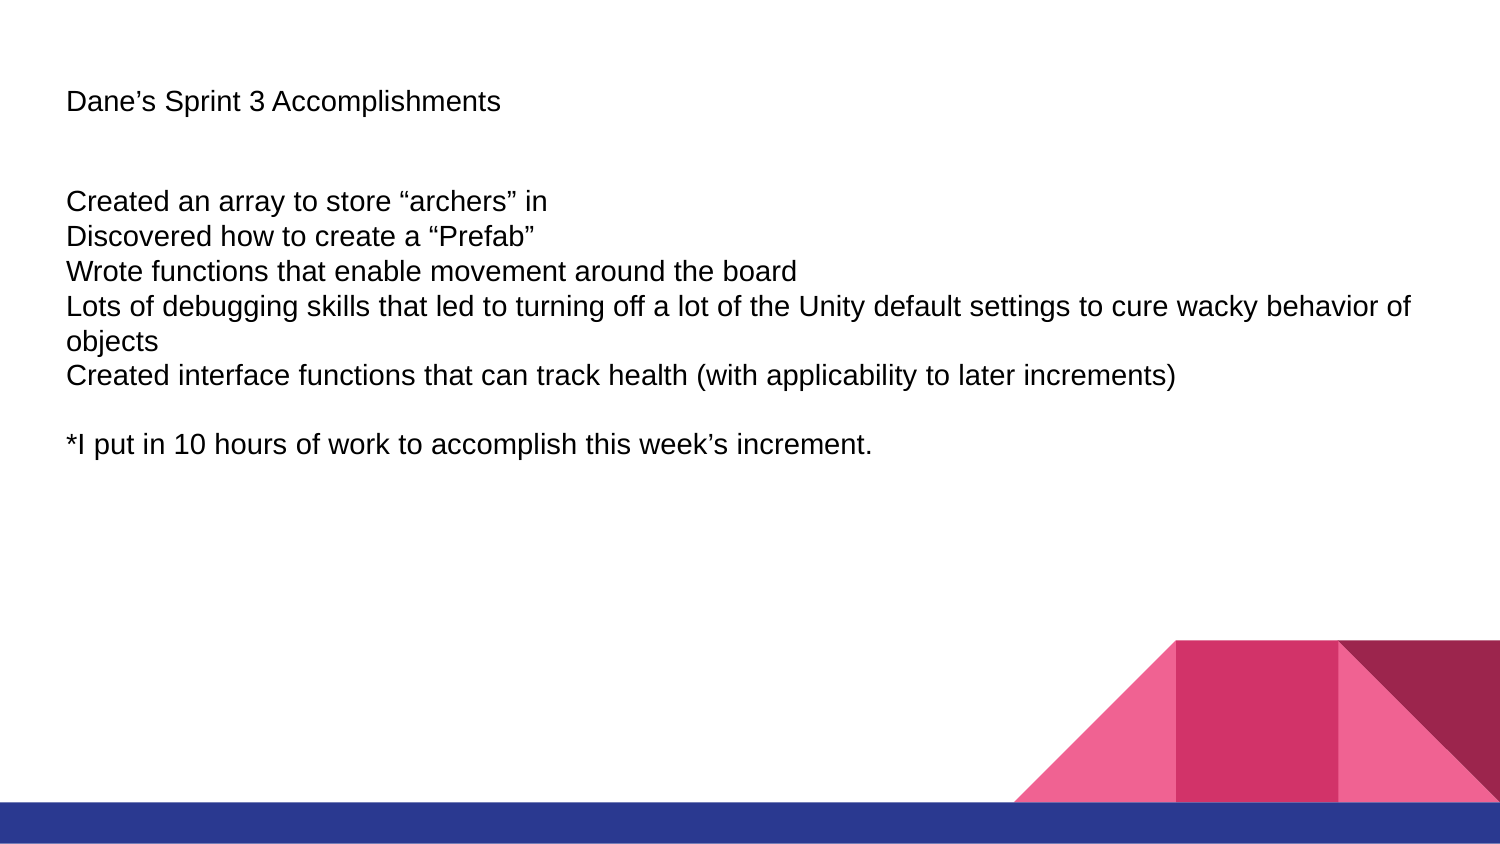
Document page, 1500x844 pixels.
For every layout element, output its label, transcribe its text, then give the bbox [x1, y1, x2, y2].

title Dane’s Sprint 3 Accomplishments [51, 67, 1449, 166]
list Created an array to store “archers” in Discovered how to create a “Prefab” Wrote functions that enable movement around the board Lots of debugging skills that led to turning off a lot of the Unity default settings to cure wacky behavior of objects Created interface functions that can track health (with applicability to later increments) *I put in 10 hours of work to accomplish this week’s increment. [51, 166, 1449, 715]
